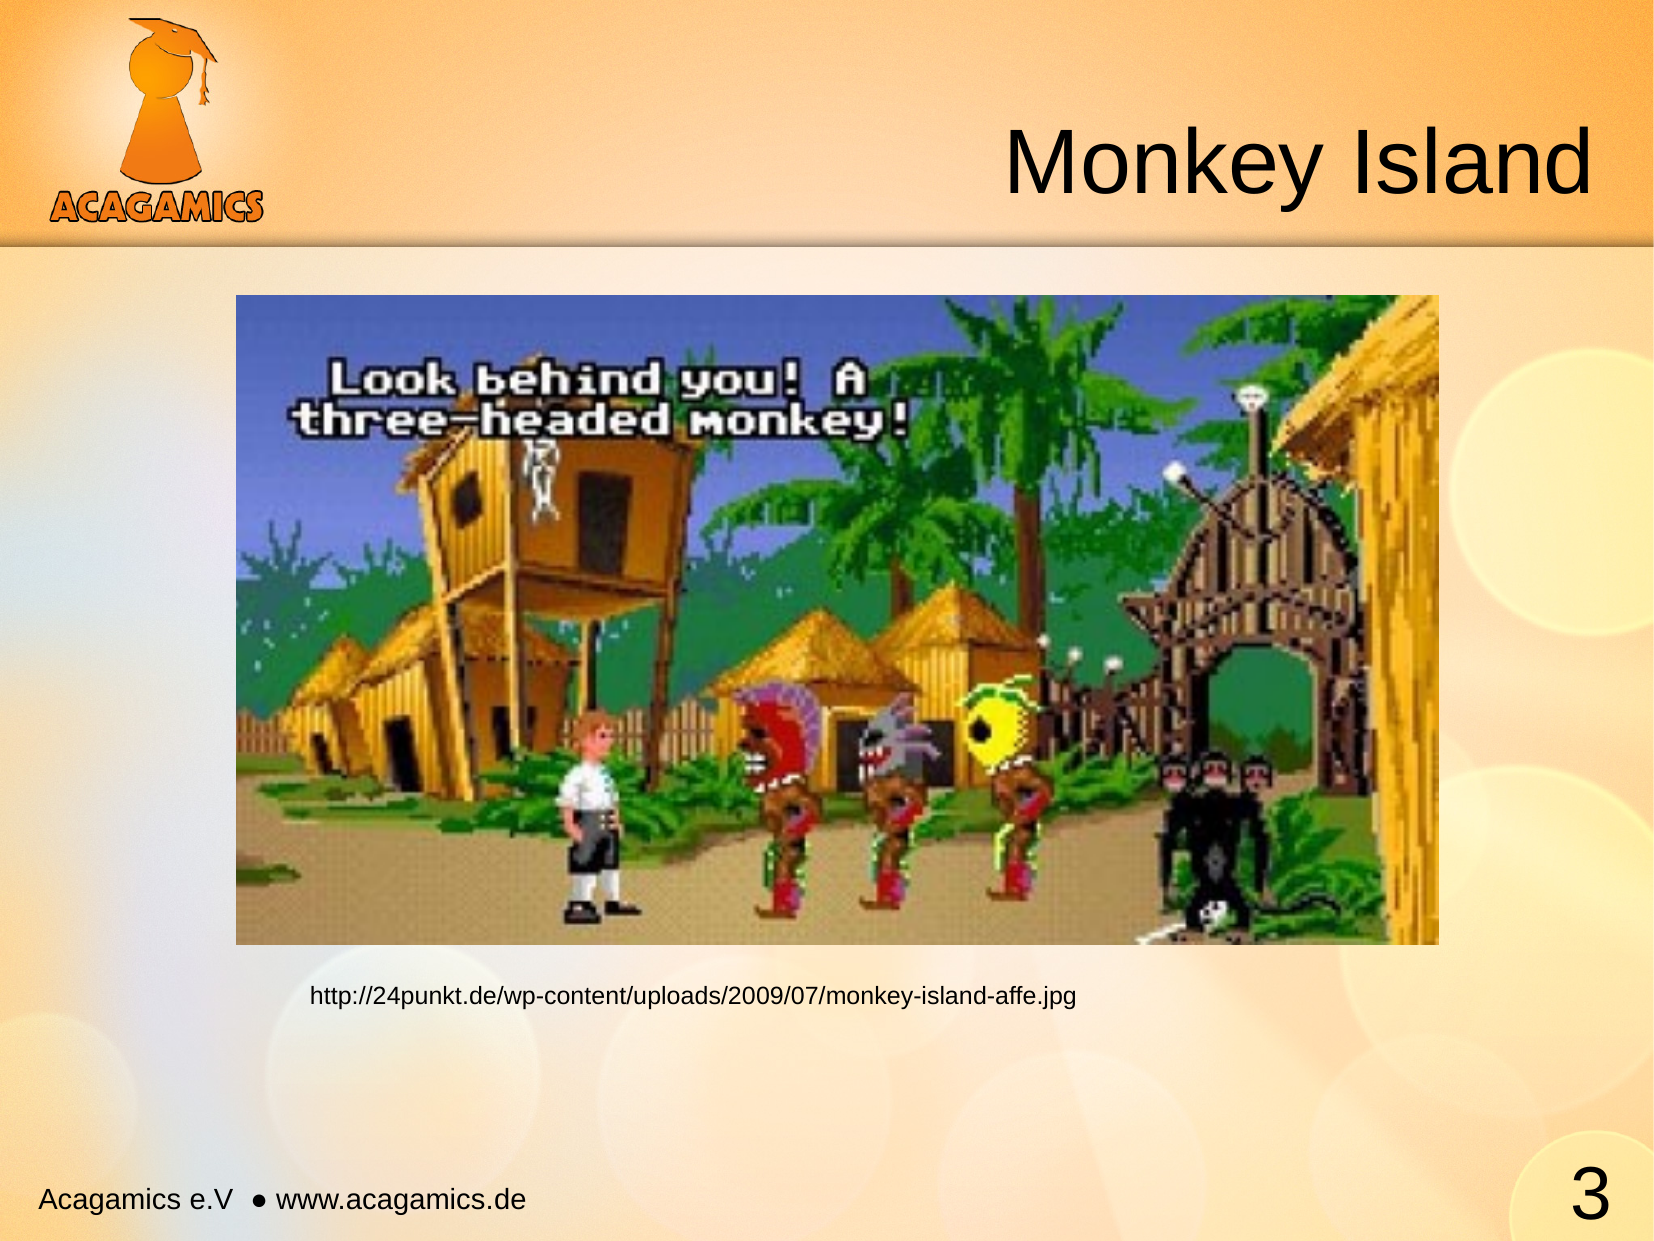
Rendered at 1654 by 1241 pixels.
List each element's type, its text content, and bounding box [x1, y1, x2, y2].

list [82, 290, 1571, 1136]
picture [0, 0, 1654, 1241]
title Monkey Island [1003, 59, 1625, 265]
text_box http://24punkt.de/wp-content/uploads/2009/07/monkey-island-affe.jpg [295, 974, 1094, 1018]
